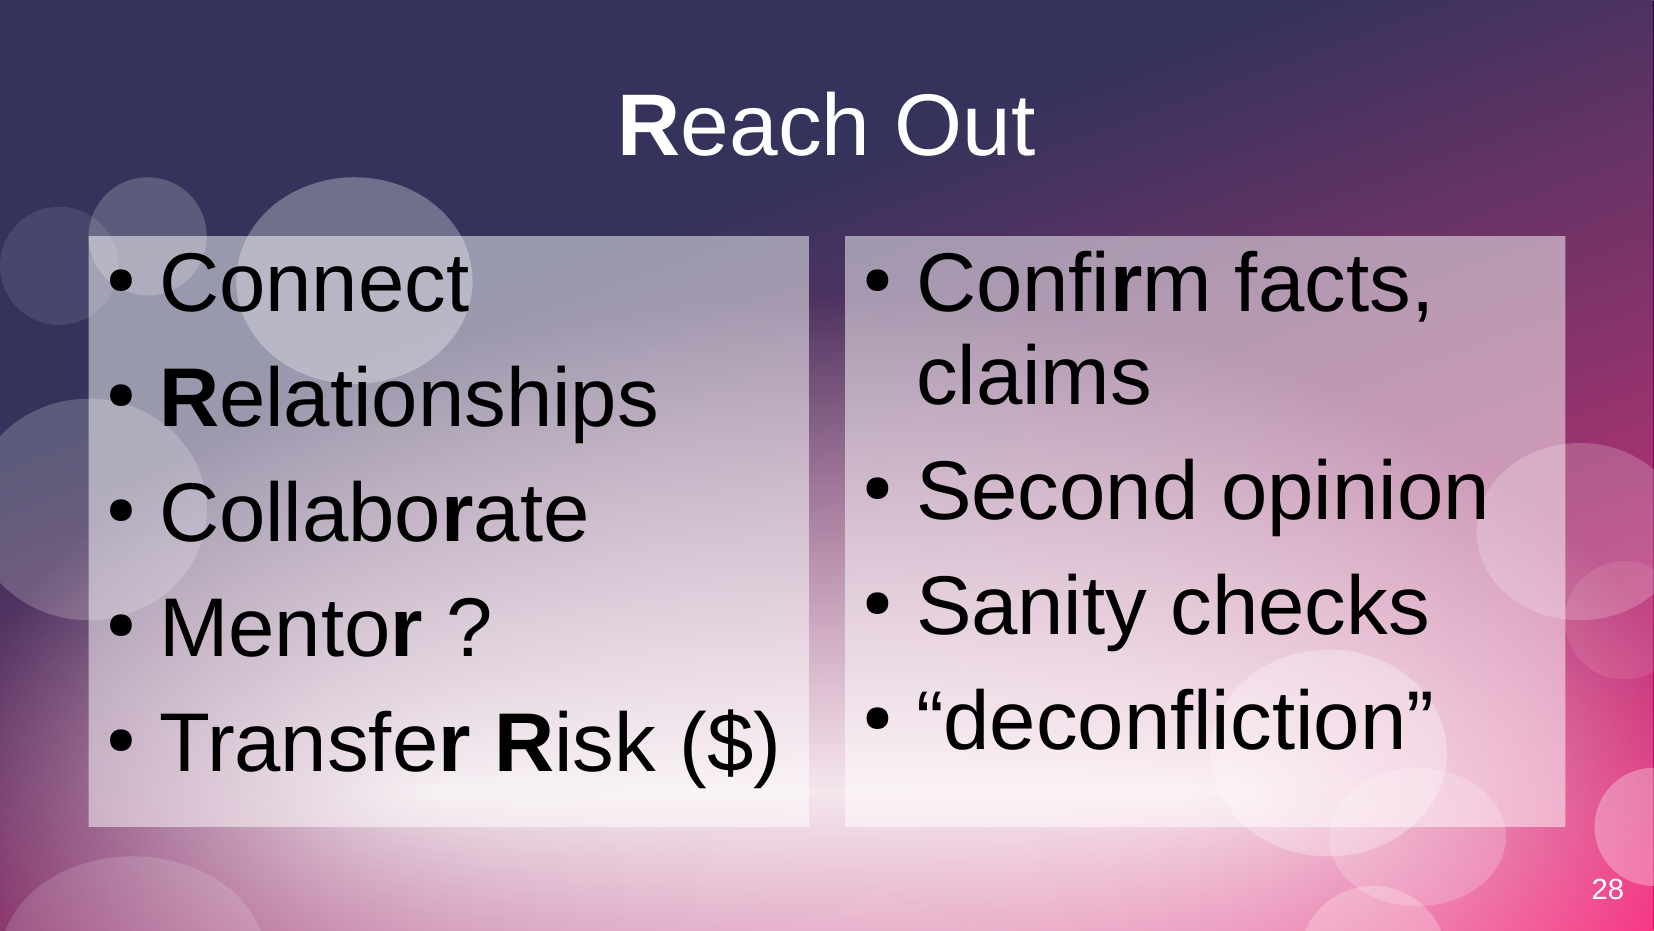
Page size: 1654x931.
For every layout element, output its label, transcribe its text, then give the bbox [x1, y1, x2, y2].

title Reach Out [88, 44, 1565, 207]
list Connect Relationships Collaborate Mentor ? Transfer Risk ($) [88, 236, 809, 827]
list Confirm facts, claims Second opinion Sanity checks “deconfliction” [845, 236, 1566, 827]
